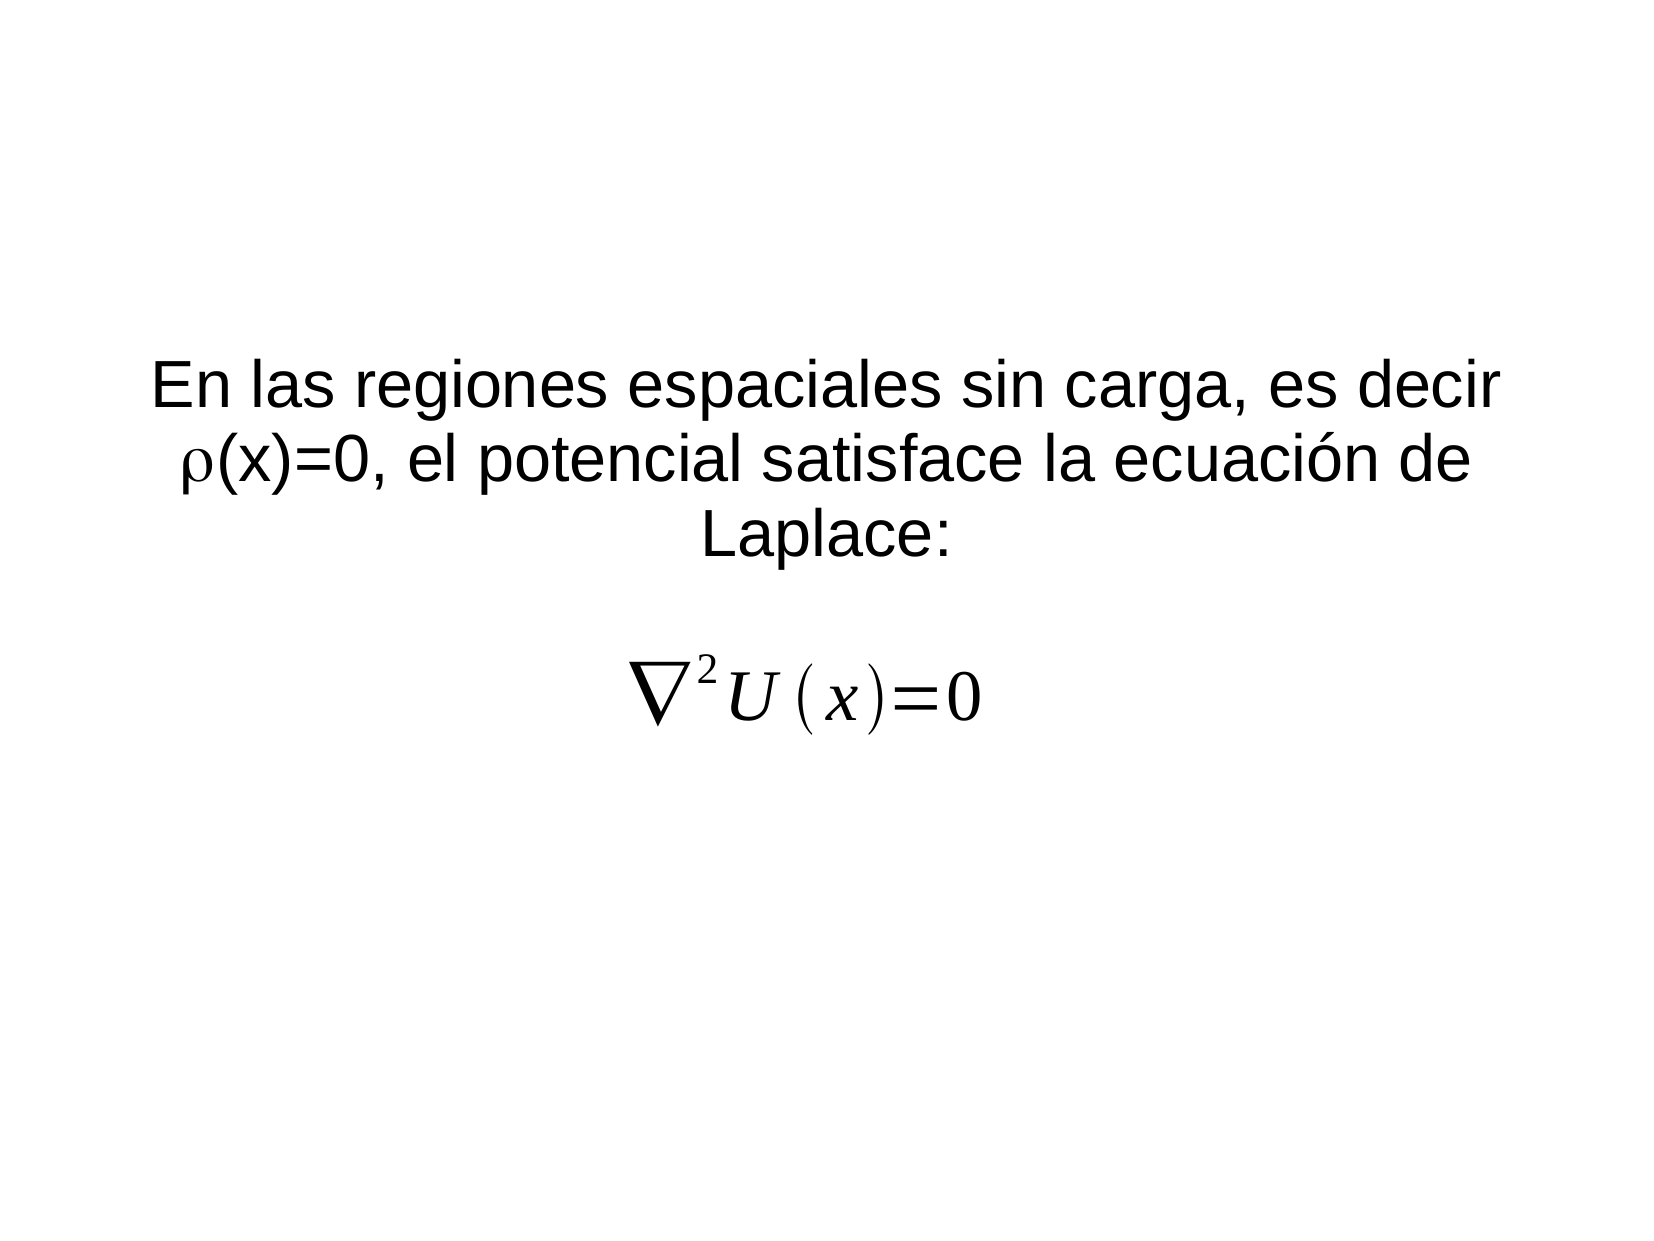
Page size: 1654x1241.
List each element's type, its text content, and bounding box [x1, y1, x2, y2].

chart [620, 645, 990, 739]
subtitle En las regiones espaciales sin carga, es decir r(x)=0, el potencial satisface la ecuación de Laplace: [82, 297, 1571, 621]
